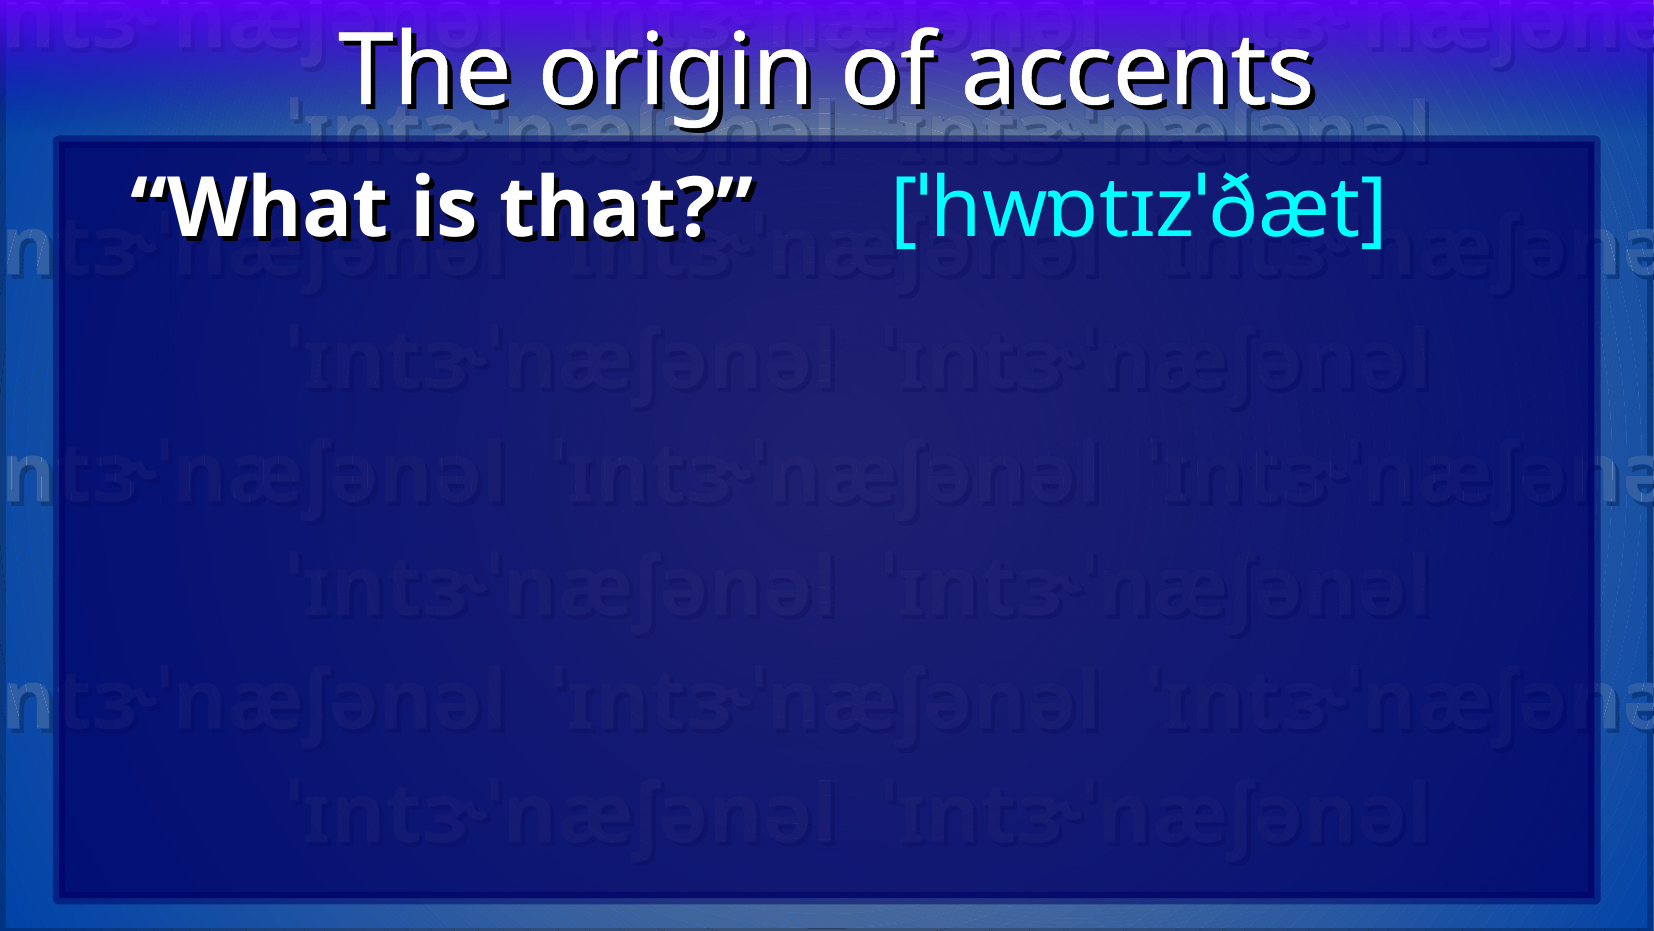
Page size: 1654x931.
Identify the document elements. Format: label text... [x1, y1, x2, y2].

text_box [0, 130, 1654, 931]
text_box “What is that?” [ˈhwɒtɪzˈðæt] [59, 141, 1595, 899]
title The origin of accents [0, 0, 1654, 130]
